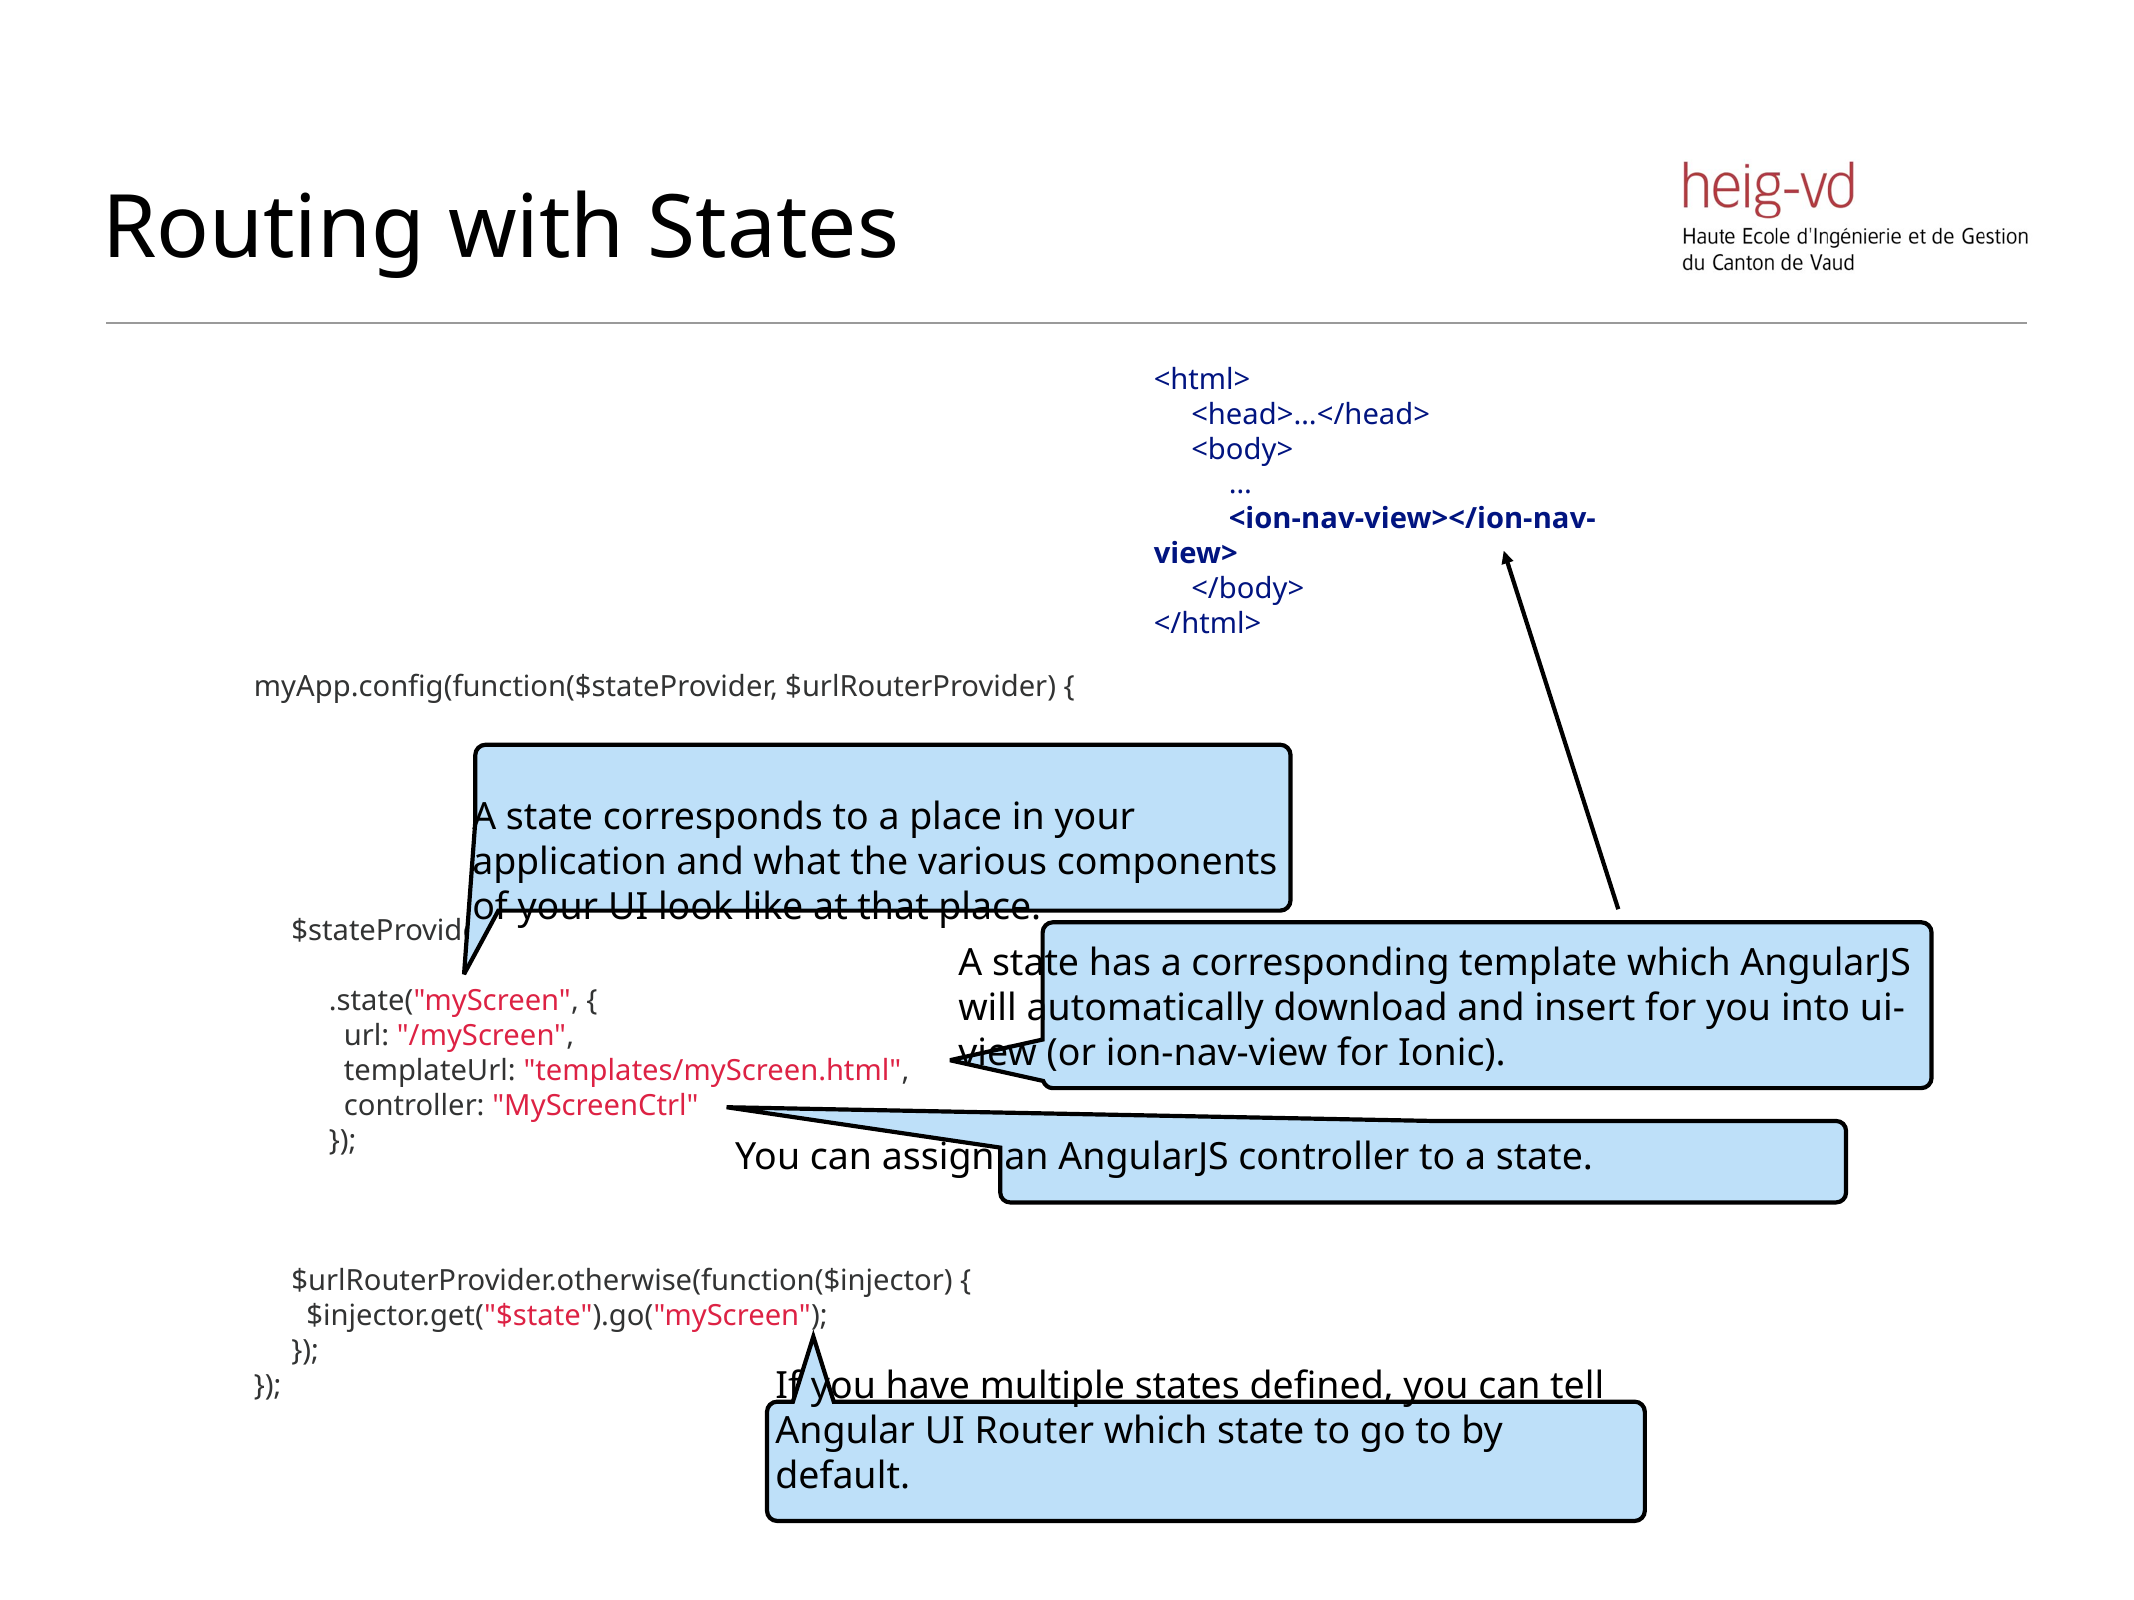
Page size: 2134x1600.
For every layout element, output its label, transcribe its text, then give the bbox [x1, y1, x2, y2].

text_box You can assign an AngularJS controller to a state. [726, 1107, 1847, 1203]
text_box If you have multiple states defined, you can tell Angular UI Router which state to go to by default. [767, 1336, 1645, 1521]
text_box A state has a corresponding template which AngularJS will automatically download and insert for you into ui-view (or ion-nav-view for Ionic). [970, 922, 1932, 1089]
text_box A state corresponds to a place in your application and what the various components of your UI look like at that place. [464, 744, 1291, 975]
text_box <html> <head>…</head> <body> … <ion-nav-view></ion-nav-view> </body> </html> [1145, 369, 1615, 631]
text_box myApp.config(function($stateProvider, $urlRouterProvider) { $stateProvider .state("myScreen", { url: "/myScreen", templateUrl: "templates/myScreen.html", controller: "MyScreenCtrl" }); $urlRouterProvider.otherwise(function($injector) { $injector.get("$state").go("myScreen"); }); }); [245, 658, 1084, 1410]
title Routing with States [93, 54, 2040, 284]
